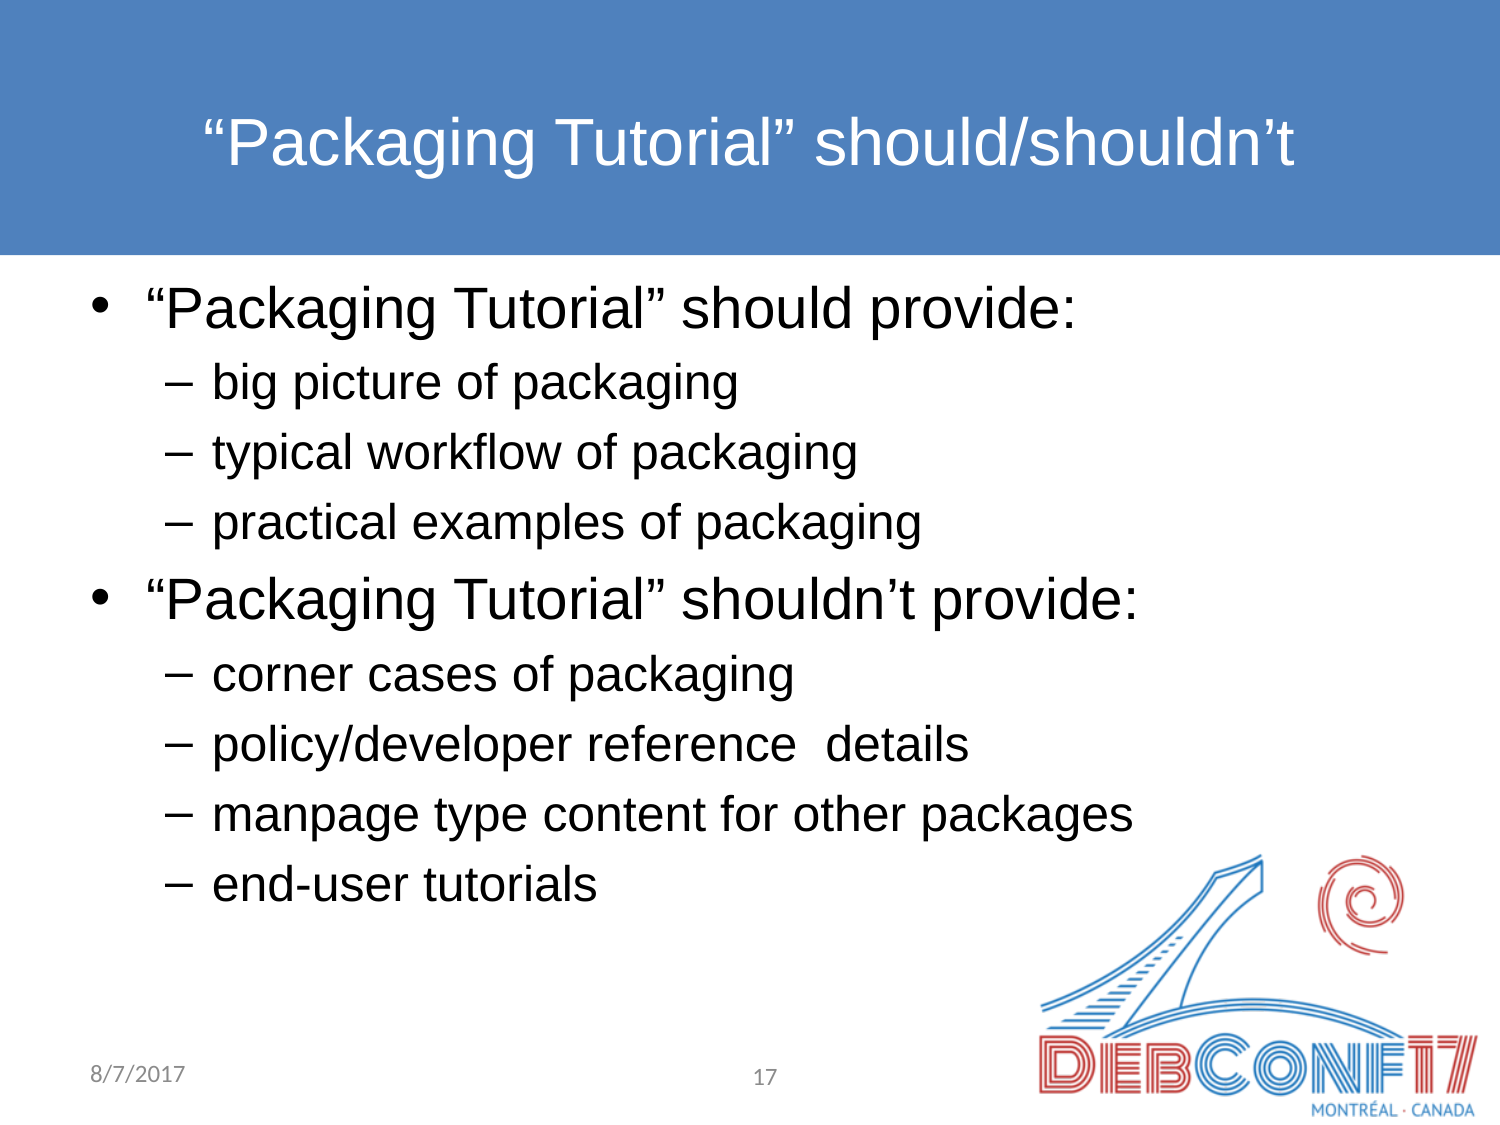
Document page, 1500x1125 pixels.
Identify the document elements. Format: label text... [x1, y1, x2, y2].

list “Packaging Tutorial” should provide: big picture of packaging typical workflow of packaging practical examples of packaging “Packaging Tutorial” shouldn’t provide: corner cases of packaging policy/developer reference details manpage type content for other packages end-user tutorials [75, 262, 1425, 1005]
title “Packaging Tutorial” should/shouldn’t [75, 45, 1425, 233]
slide_number 19 [442, 1045, 793, 1106]
slide_number 8/7/2017 [75, 1042, 425, 1103]
picture [999, 806, 1500, 1125]
